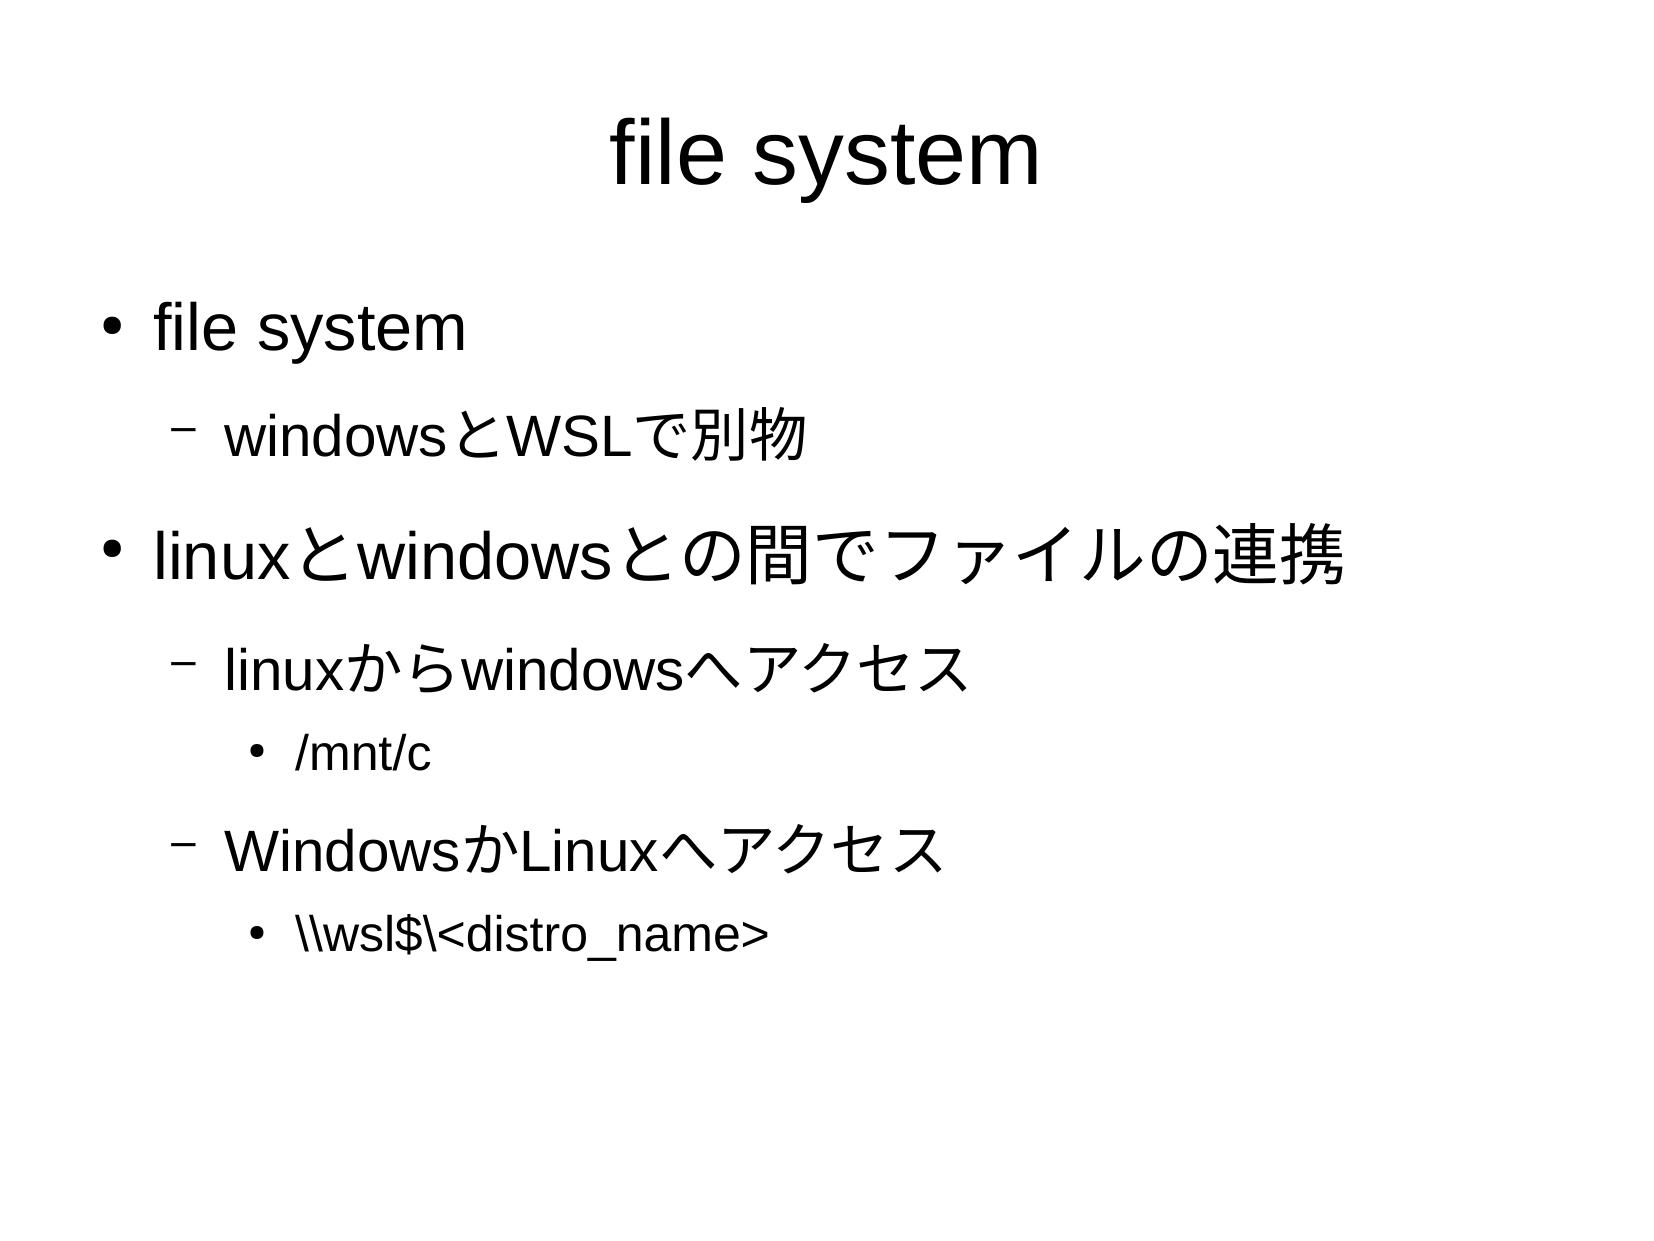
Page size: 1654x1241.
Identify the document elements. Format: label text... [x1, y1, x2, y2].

list file system windowsとWSLで別物 linuxとwindowsとの間でファイルの連携 linuxからwindowsへアクセス /mnt/c WindowsかLinuxへアクセス \\wsl$\<distro_name> [82, 290, 1571, 1010]
title file system [82, 49, 1571, 257]
